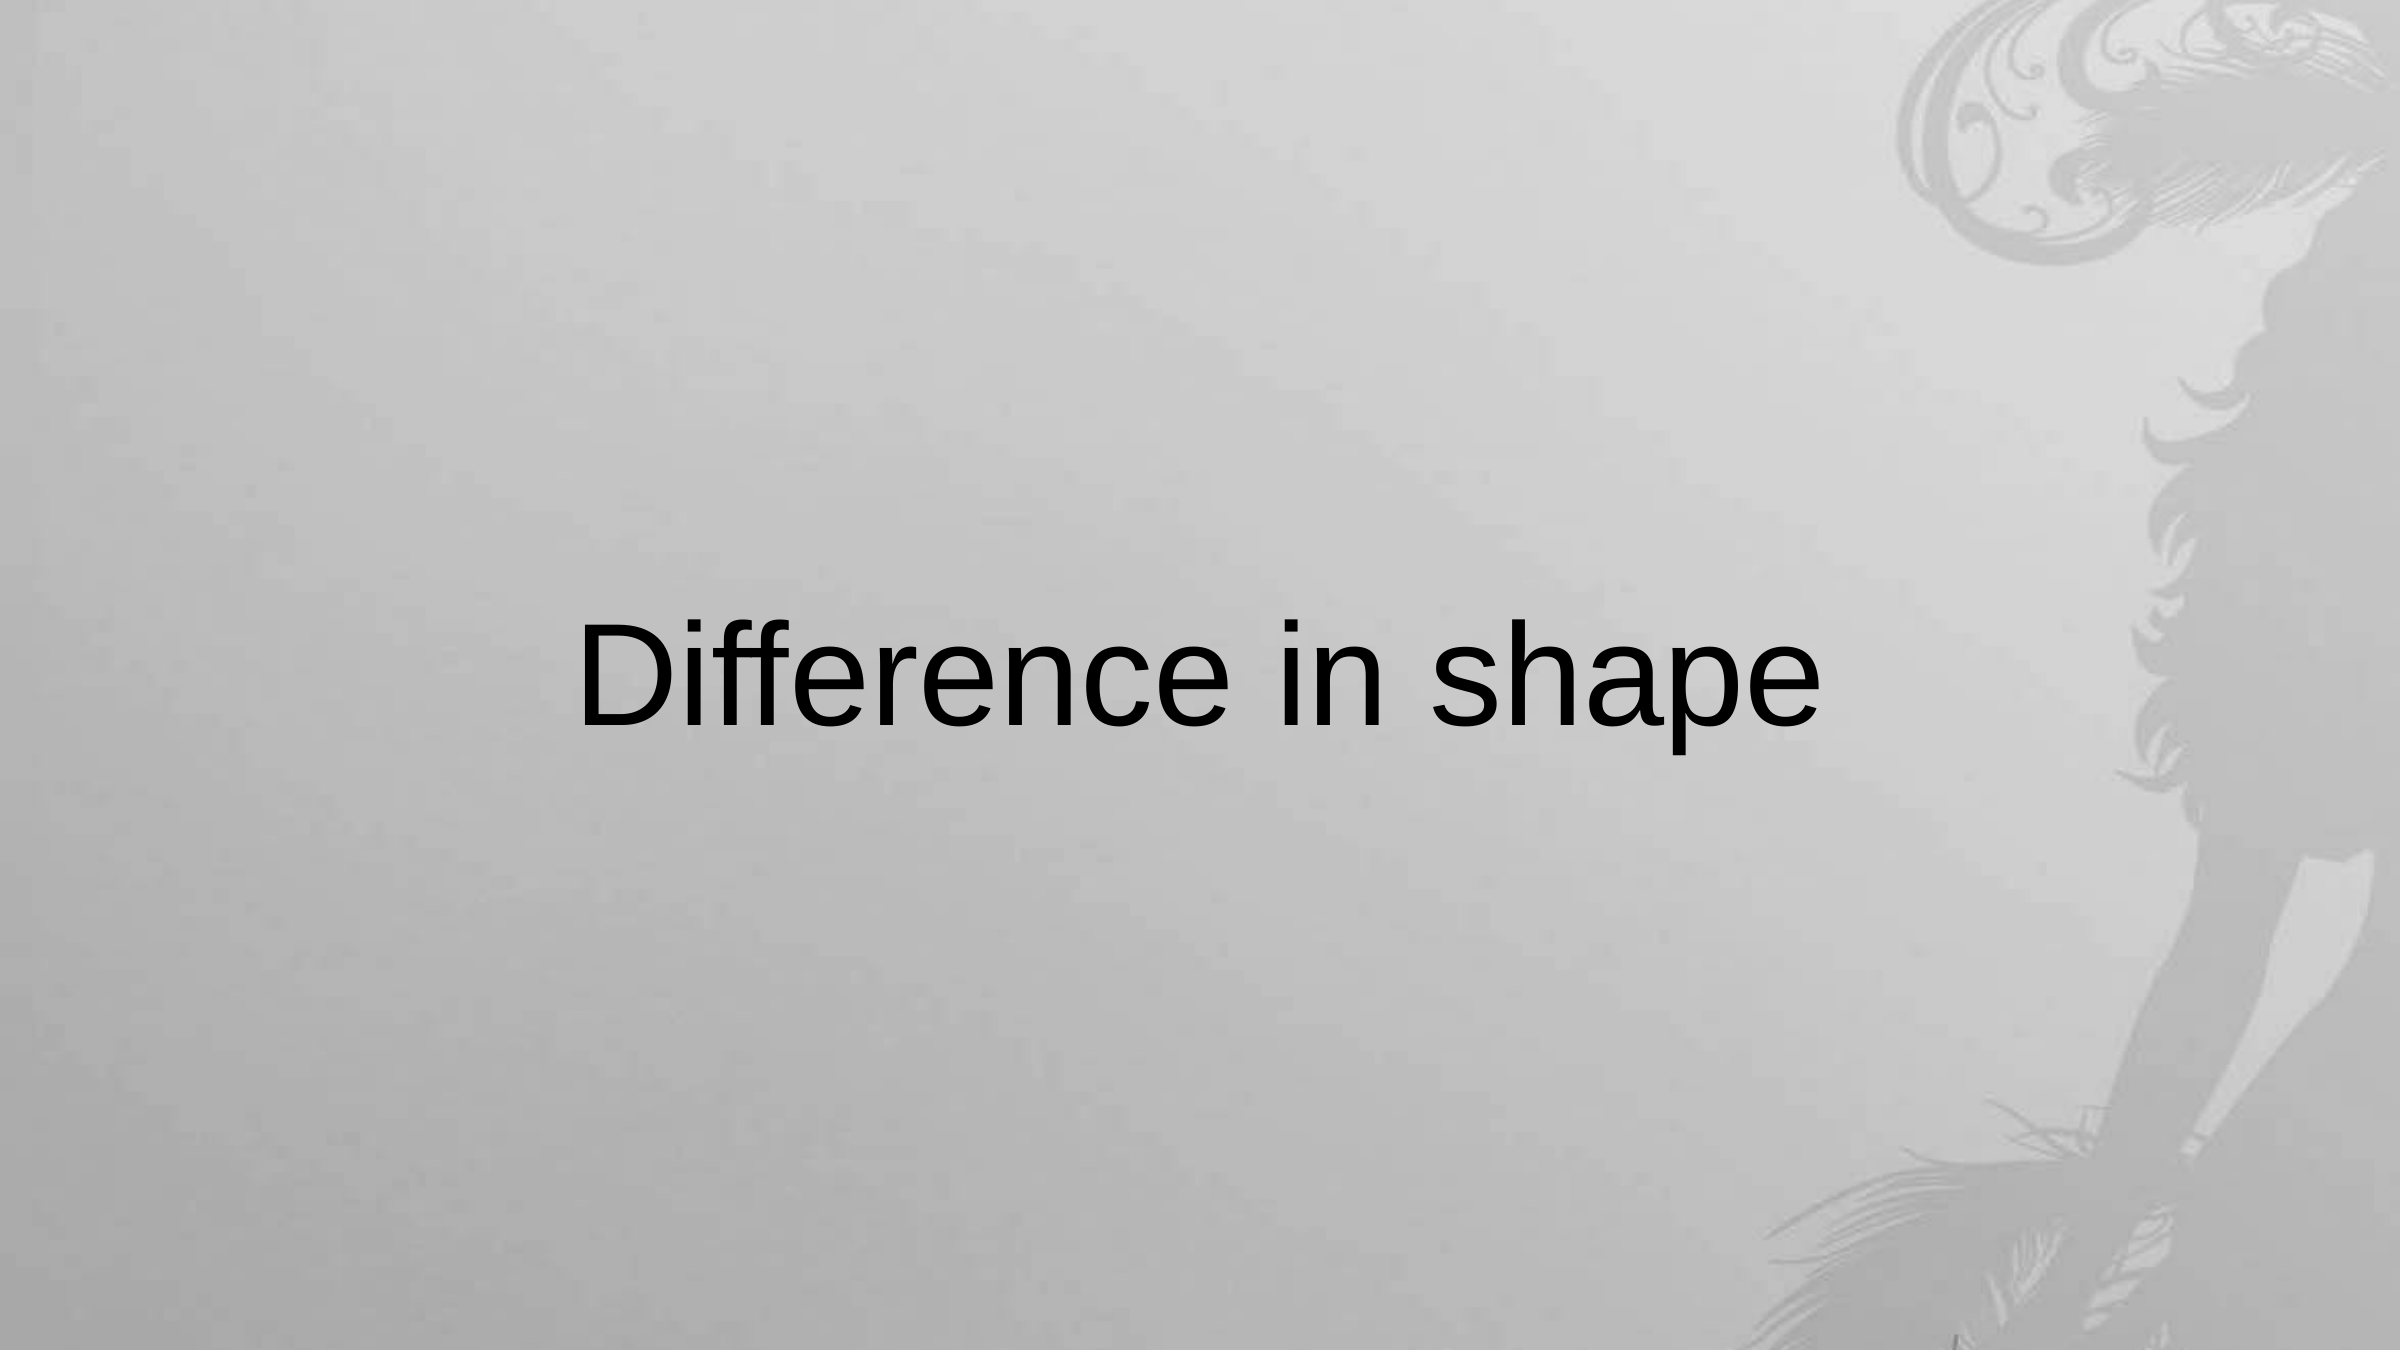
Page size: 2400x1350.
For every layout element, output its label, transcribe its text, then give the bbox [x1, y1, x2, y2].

picture [0, 0, 2400, 1350]
title Difference in shape [120, 562, 2281, 788]
